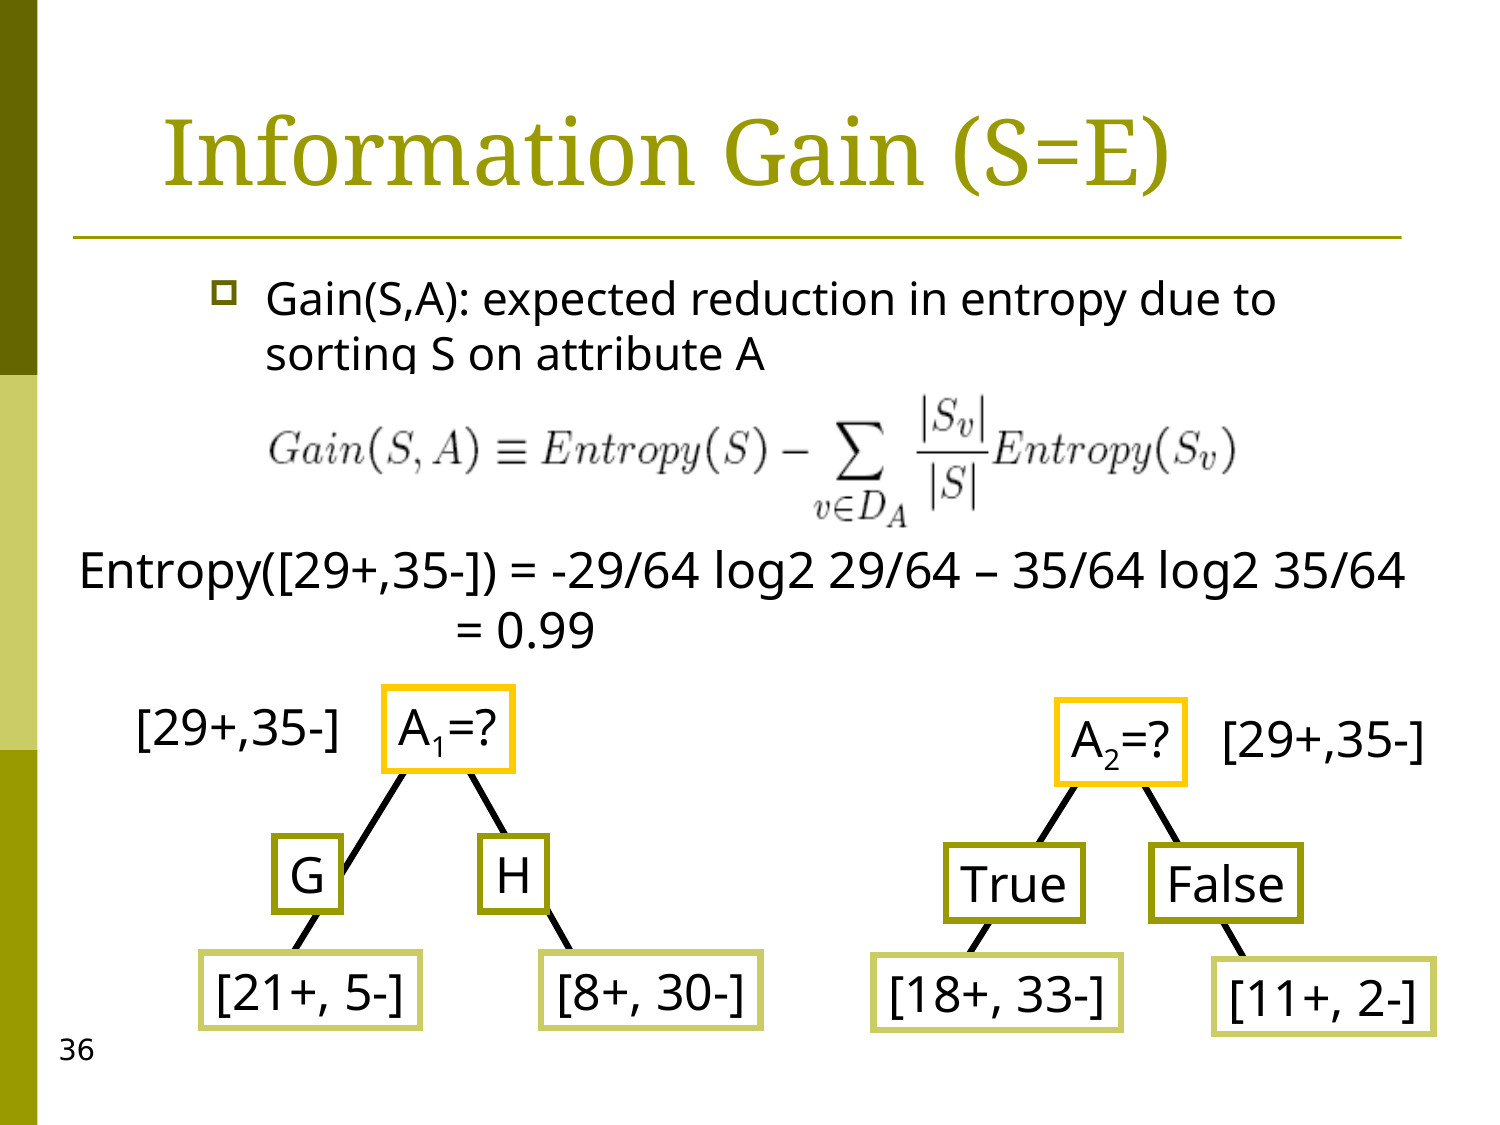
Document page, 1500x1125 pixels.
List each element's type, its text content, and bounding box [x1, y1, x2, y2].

text_box False [1151, 845, 1301, 921]
text_box [8+, 30-] [541, 952, 761, 1029]
text_box [29+,35-] [1206, 699, 1442, 776]
text_box <number> [13, 1023, 111, 1105]
text_box A2=? [1056, 699, 1186, 784]
text_box [29+,35-] [121, 687, 356, 763]
title Information Gain (S=E) [147, 23, 1448, 212]
picture [237, 374, 1251, 538]
list Gain(S,A): expected reduction in entropy due to sorting S on attribute A [193, 262, 1438, 400]
text_box H [480, 836, 548, 912]
text_box A1=? [383, 687, 513, 772]
text_box [18+, 33-] [873, 954, 1122, 1031]
text_box G [274, 836, 341, 912]
text_box [21+, 5-] [201, 952, 421, 1029]
text_box True [945, 845, 1084, 921]
text_box Entropy([29+,35-]) = -29/64 log2 29/64 – 35/64 log2 35/64 = 0.99 [63, 530, 1421, 666]
text_box [11+, 2-] [1214, 958, 1434, 1035]
